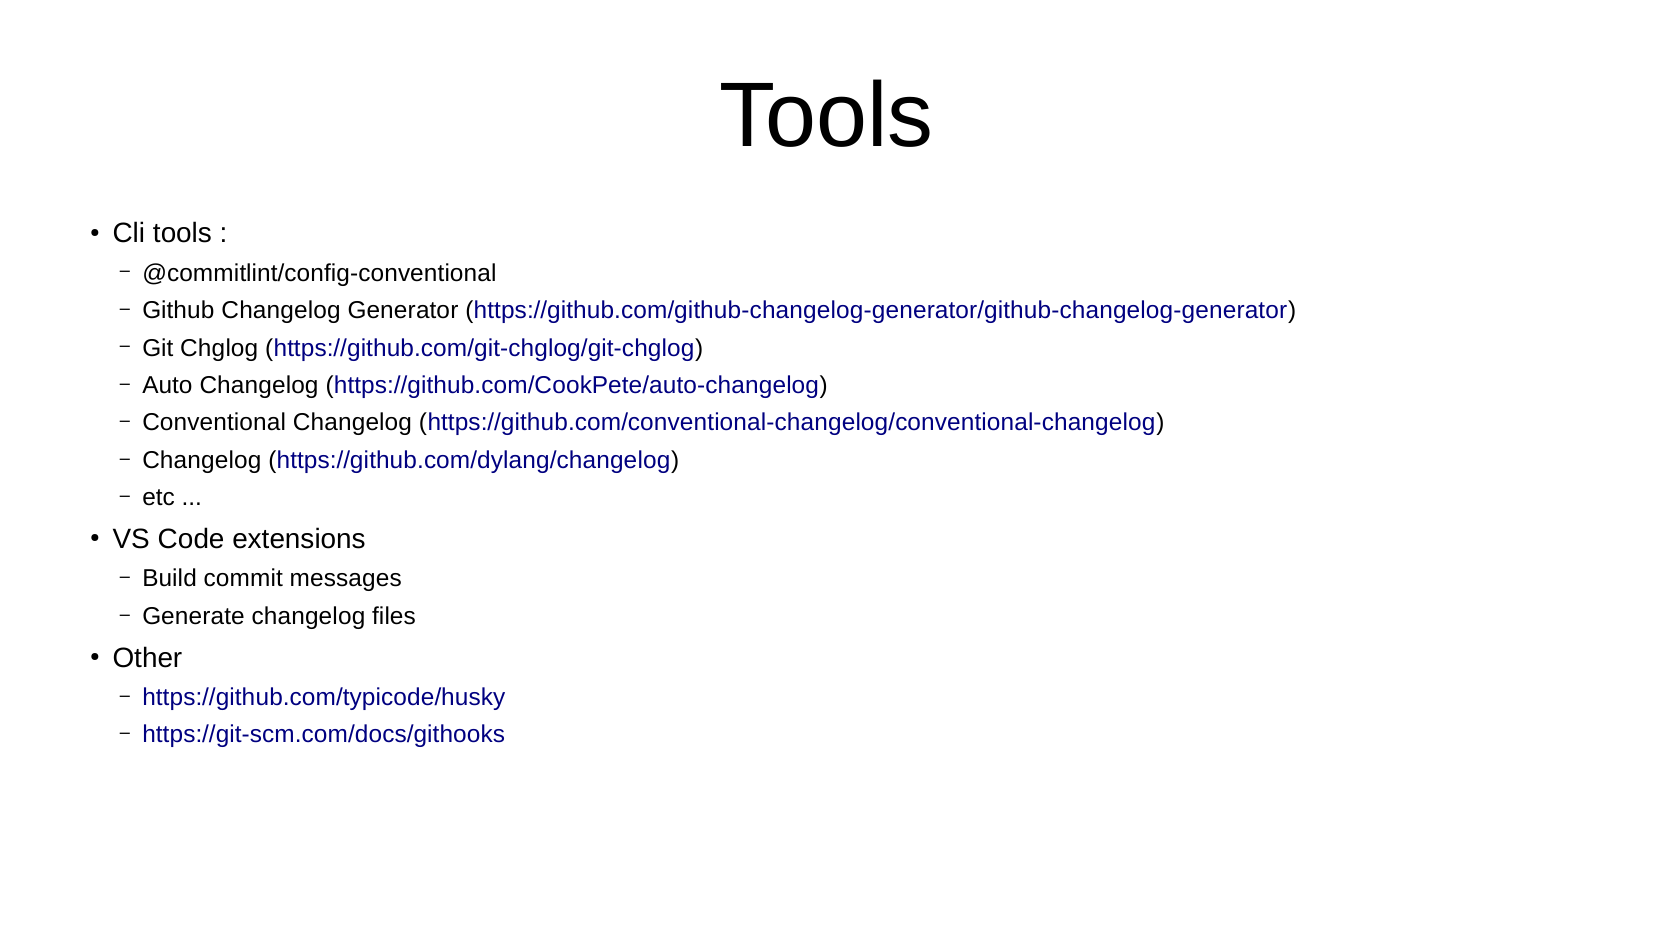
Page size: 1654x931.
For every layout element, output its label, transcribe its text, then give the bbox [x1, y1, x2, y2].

title Tools [82, 37, 1571, 193]
list Cli tools : @commitlint/config-conventional Github Changelog Generator (https://github.com/github-changelog-generator/github-changelog-generator) Git Chglog (https://github.com/git-chglog/git-chglog) Auto Changelog (https://github.com/CookPete/auto-changelog) Conventional Changelog (https://github.com/conventional-changelog/conventional-changelog) Changelog (https://github.com/dylang/changelog) etc ... VS Code extensions Build commit messages Generate changelog files Other https://github.com/typicode/husky https://git-scm.com/docs/githooks [82, 217, 1571, 758]
